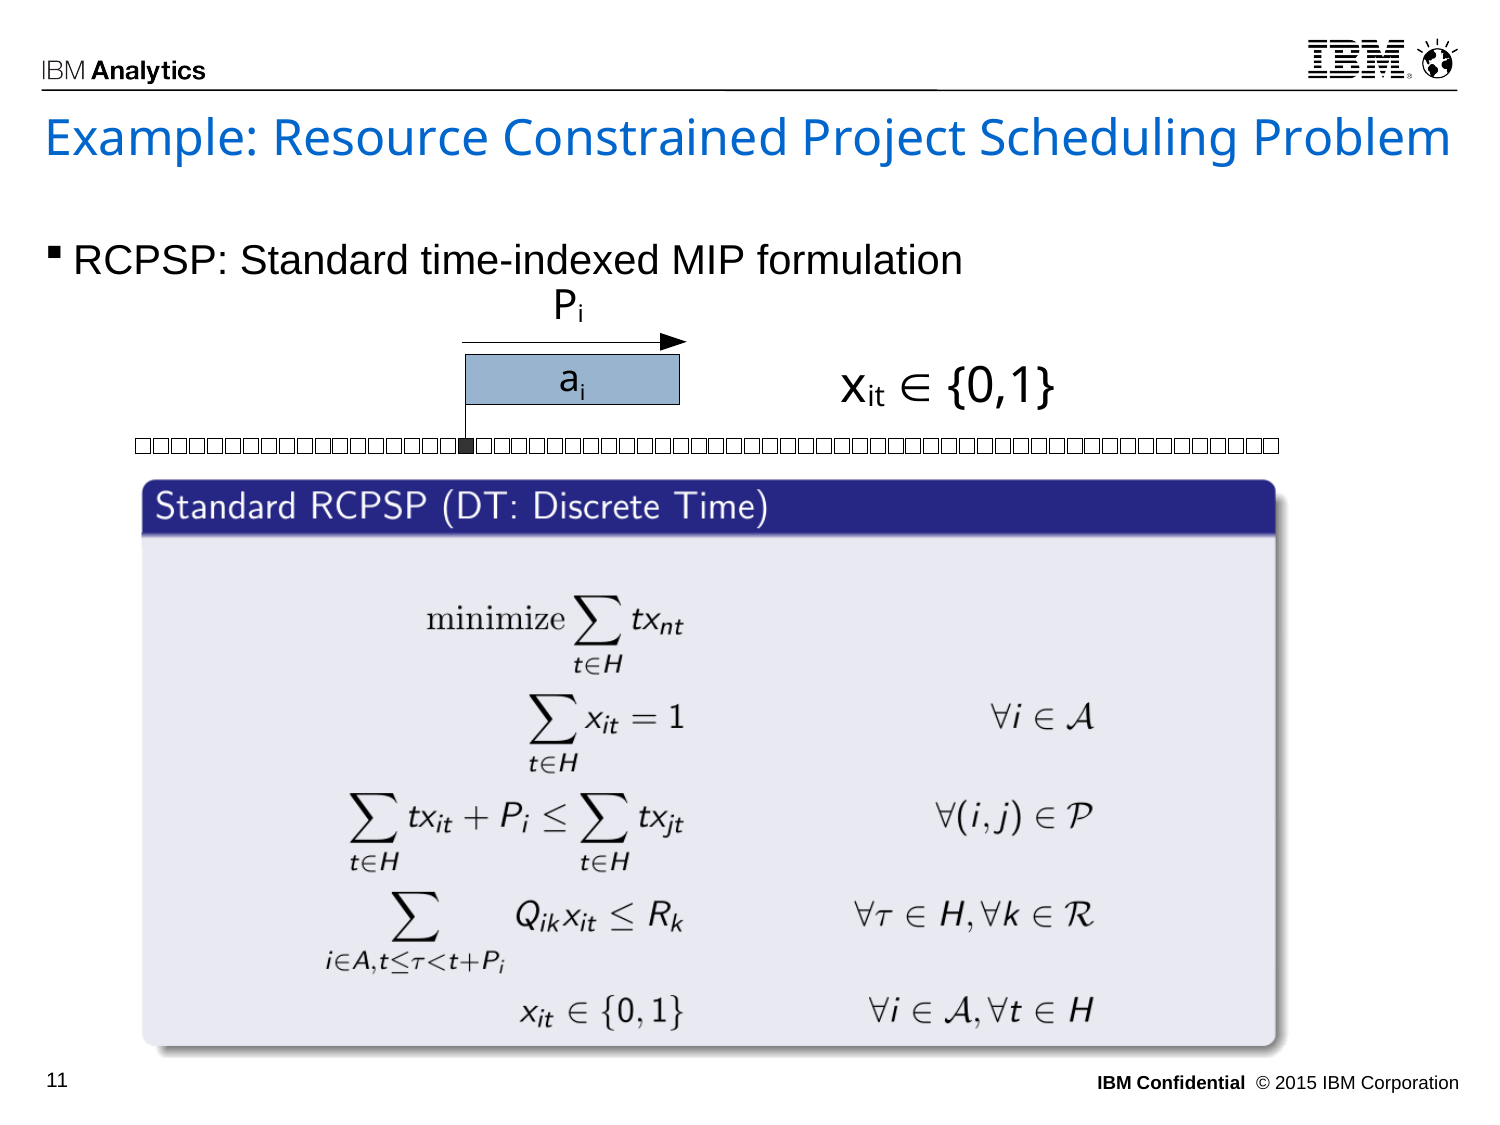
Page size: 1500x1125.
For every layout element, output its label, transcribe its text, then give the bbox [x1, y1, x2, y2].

text_box [476, 438, 492, 454]
text_box Pi [537, 270, 596, 349]
text_box [1138, 438, 1154, 454]
text_box [404, 438, 420, 454]
text_box [744, 438, 760, 454]
text_box [1031, 438, 1047, 454]
text_box [941, 438, 957, 454]
text_box [762, 438, 778, 454]
list RCPSP: Standard time-indexed MIP formulation [29, 224, 1426, 315]
text_box [1263, 438, 1279, 454]
text_box [905, 438, 921, 454]
text_box [977, 438, 993, 454]
text_box [135, 438, 151, 454]
text_box [726, 438, 742, 454]
text_box [225, 438, 241, 454]
text_box [261, 438, 277, 454]
text_box [279, 438, 295, 454]
text_box [995, 438, 1011, 454]
text_box [243, 438, 259, 454]
text_box [1210, 438, 1226, 454]
picture [135, 474, 1292, 1058]
text_box [494, 438, 510, 454]
text_box [601, 438, 617, 454]
text_box [834, 438, 850, 454]
text_box [1192, 438, 1208, 454]
text_box [297, 438, 313, 454]
text_box xit  {0,1} [826, 344, 1082, 437]
text_box [1084, 438, 1100, 454]
text_box [368, 438, 384, 454]
text_box [816, 438, 832, 454]
text_box [440, 438, 456, 454]
picture [24, 42, 224, 99]
text_box [171, 438, 187, 454]
text_box ai [465, 354, 680, 405]
text_box [1228, 438, 1244, 454]
text_box [708, 438, 724, 454]
text_box [1049, 438, 1065, 454]
text_box [888, 438, 904, 454]
text_box [959, 438, 975, 454]
text_box [315, 438, 331, 454]
text_box [422, 438, 438, 454]
text_box [153, 438, 169, 454]
text_box [529, 438, 545, 454]
text_box [565, 438, 581, 454]
title Example: Resource Constrained Project Scheduling Problem [29, 97, 1500, 203]
text_box [1246, 438, 1262, 454]
text_box [547, 438, 563, 454]
text_box [637, 438, 653, 454]
text_box [1174, 438, 1190, 454]
text_box [1067, 438, 1083, 454]
text_box [655, 438, 671, 454]
text_box [458, 438, 474, 454]
text_box [1102, 438, 1118, 454]
text_box [798, 438, 814, 454]
text_box [189, 438, 205, 454]
text_box [386, 438, 402, 454]
text_box [923, 438, 939, 454]
text_box [870, 438, 886, 454]
text_box [1013, 438, 1029, 454]
text_box [583, 438, 599, 454]
text_box [350, 438, 366, 454]
text_box [207, 438, 223, 454]
text_box [1120, 438, 1136, 454]
text_box [691, 438, 707, 454]
text_box [1156, 438, 1172, 454]
text_box [673, 438, 689, 454]
text_box [780, 438, 796, 454]
text_box [511, 438, 527, 454]
text_box [852, 438, 868, 454]
picture [1294, 24, 1469, 91]
text_box [332, 438, 348, 454]
text_box [619, 438, 635, 454]
